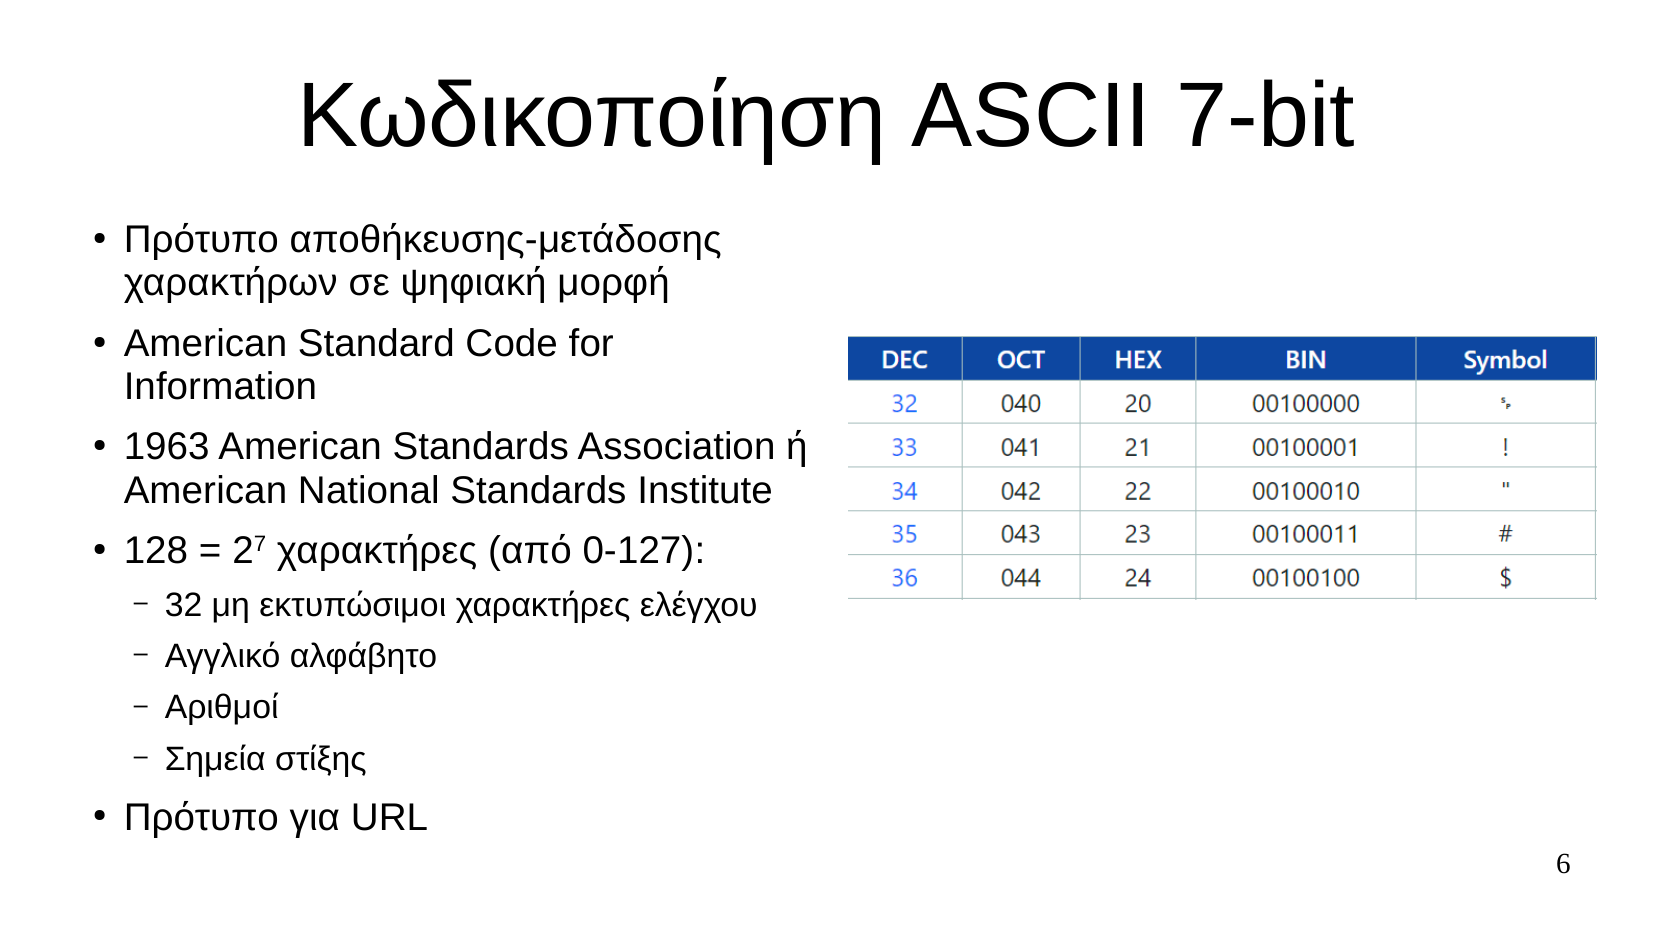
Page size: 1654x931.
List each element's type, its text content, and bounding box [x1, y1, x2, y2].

list Πρότυπο αποθήκευσης-μετάδοσης χαρακτήρων σε ψηφιακή μορφή American Standard Code for Information 1963 American Standards Association ή American National Standards Institute 128 = 27 χαρακτήρες (από 0-127): 32 μη εκτυπώσιμοι χαρακτήρες ελέγχου Αγγλικό αλφάβητο Αριθμοί Σημεία στίξης Πρότυπο για URL [82, 217, 809, 863]
title Κωδικοποίηση ASCII 7-bit [82, 37, 1571, 193]
picture [848, 336, 1597, 601]
